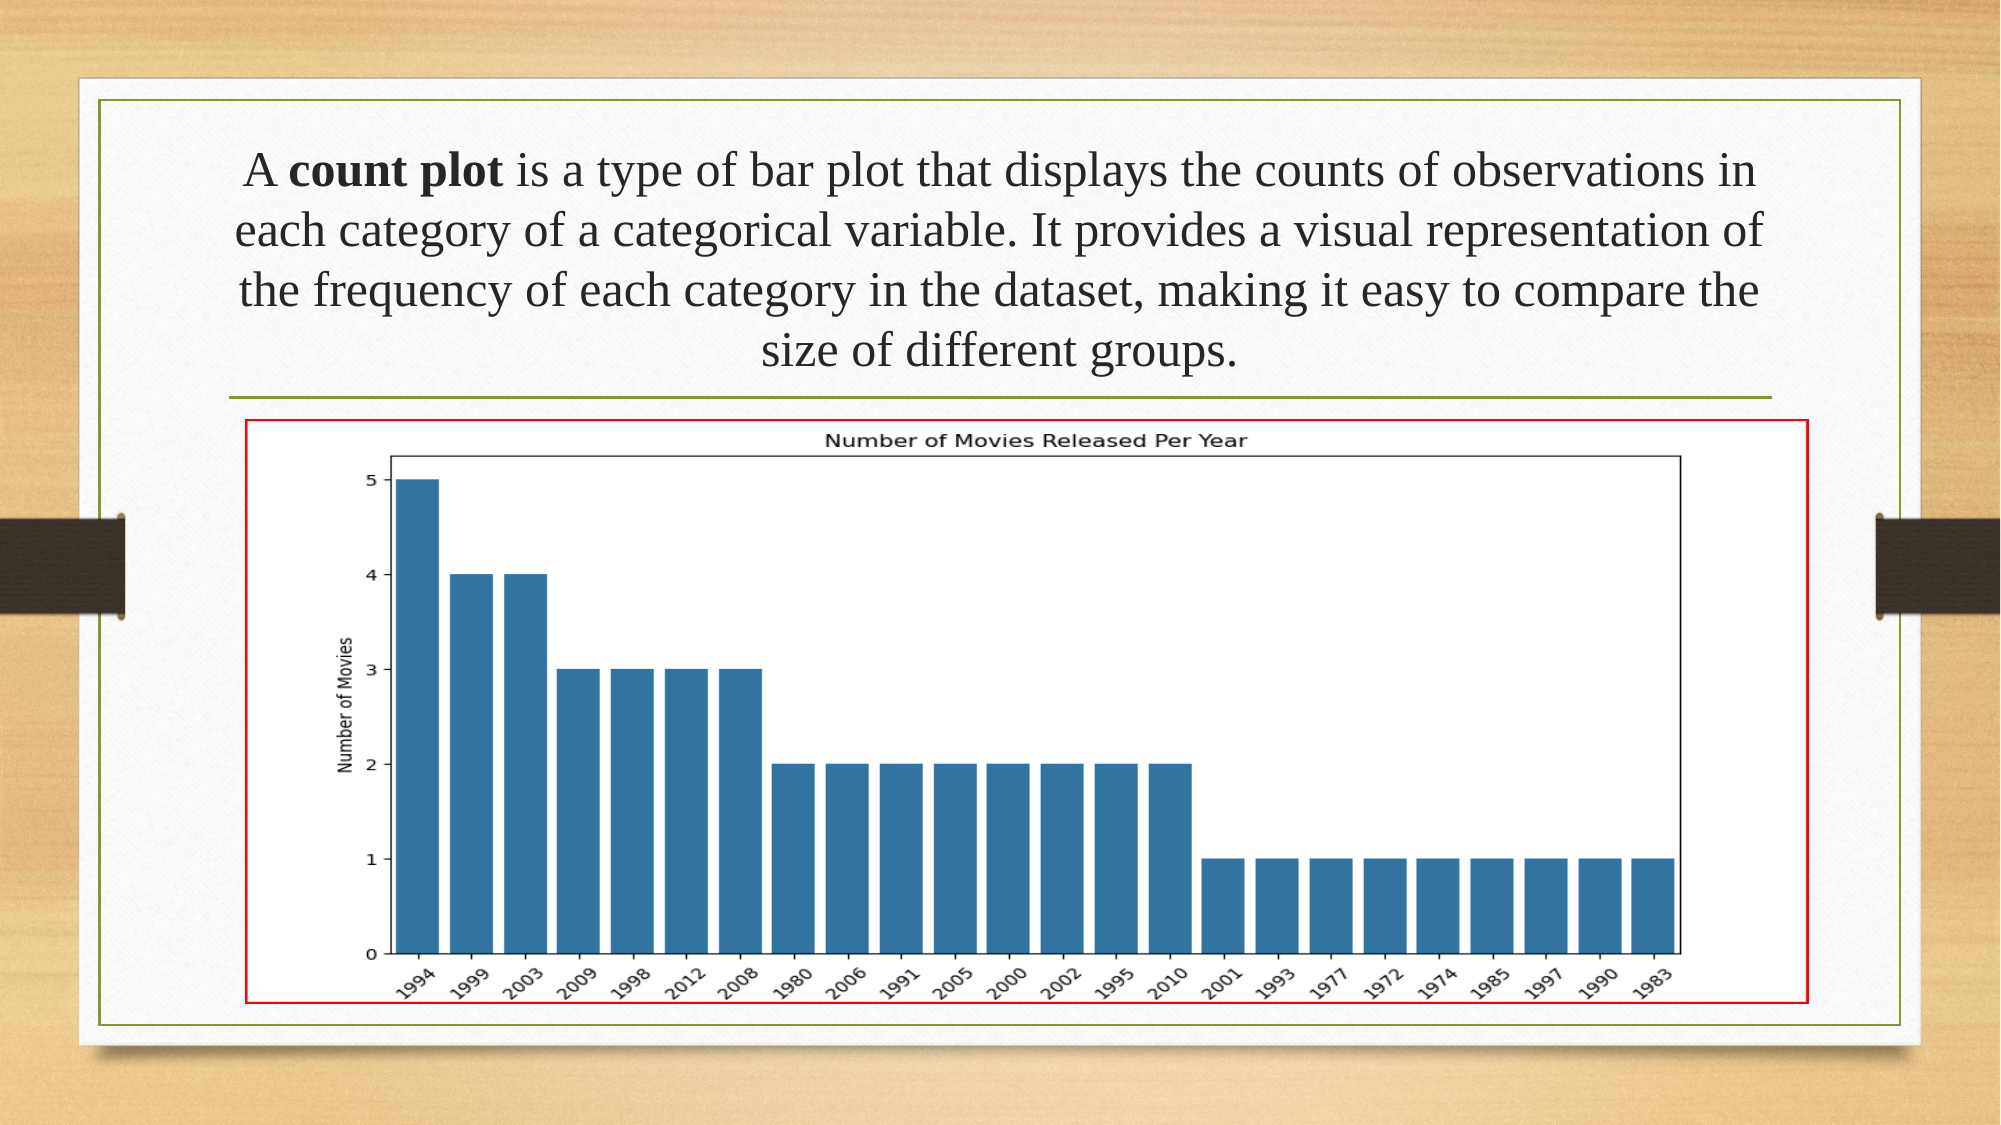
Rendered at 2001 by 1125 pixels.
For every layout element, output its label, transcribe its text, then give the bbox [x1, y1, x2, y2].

title A count plot is a type of bar plot that displays the counts of observations in each category of a categorical variable. It provides a visual representation of the frequency of each category in the dataset, making it easy to compare the size of different groups. [212, 128, 1788, 376]
picture [245, 419, 1809, 1004]
